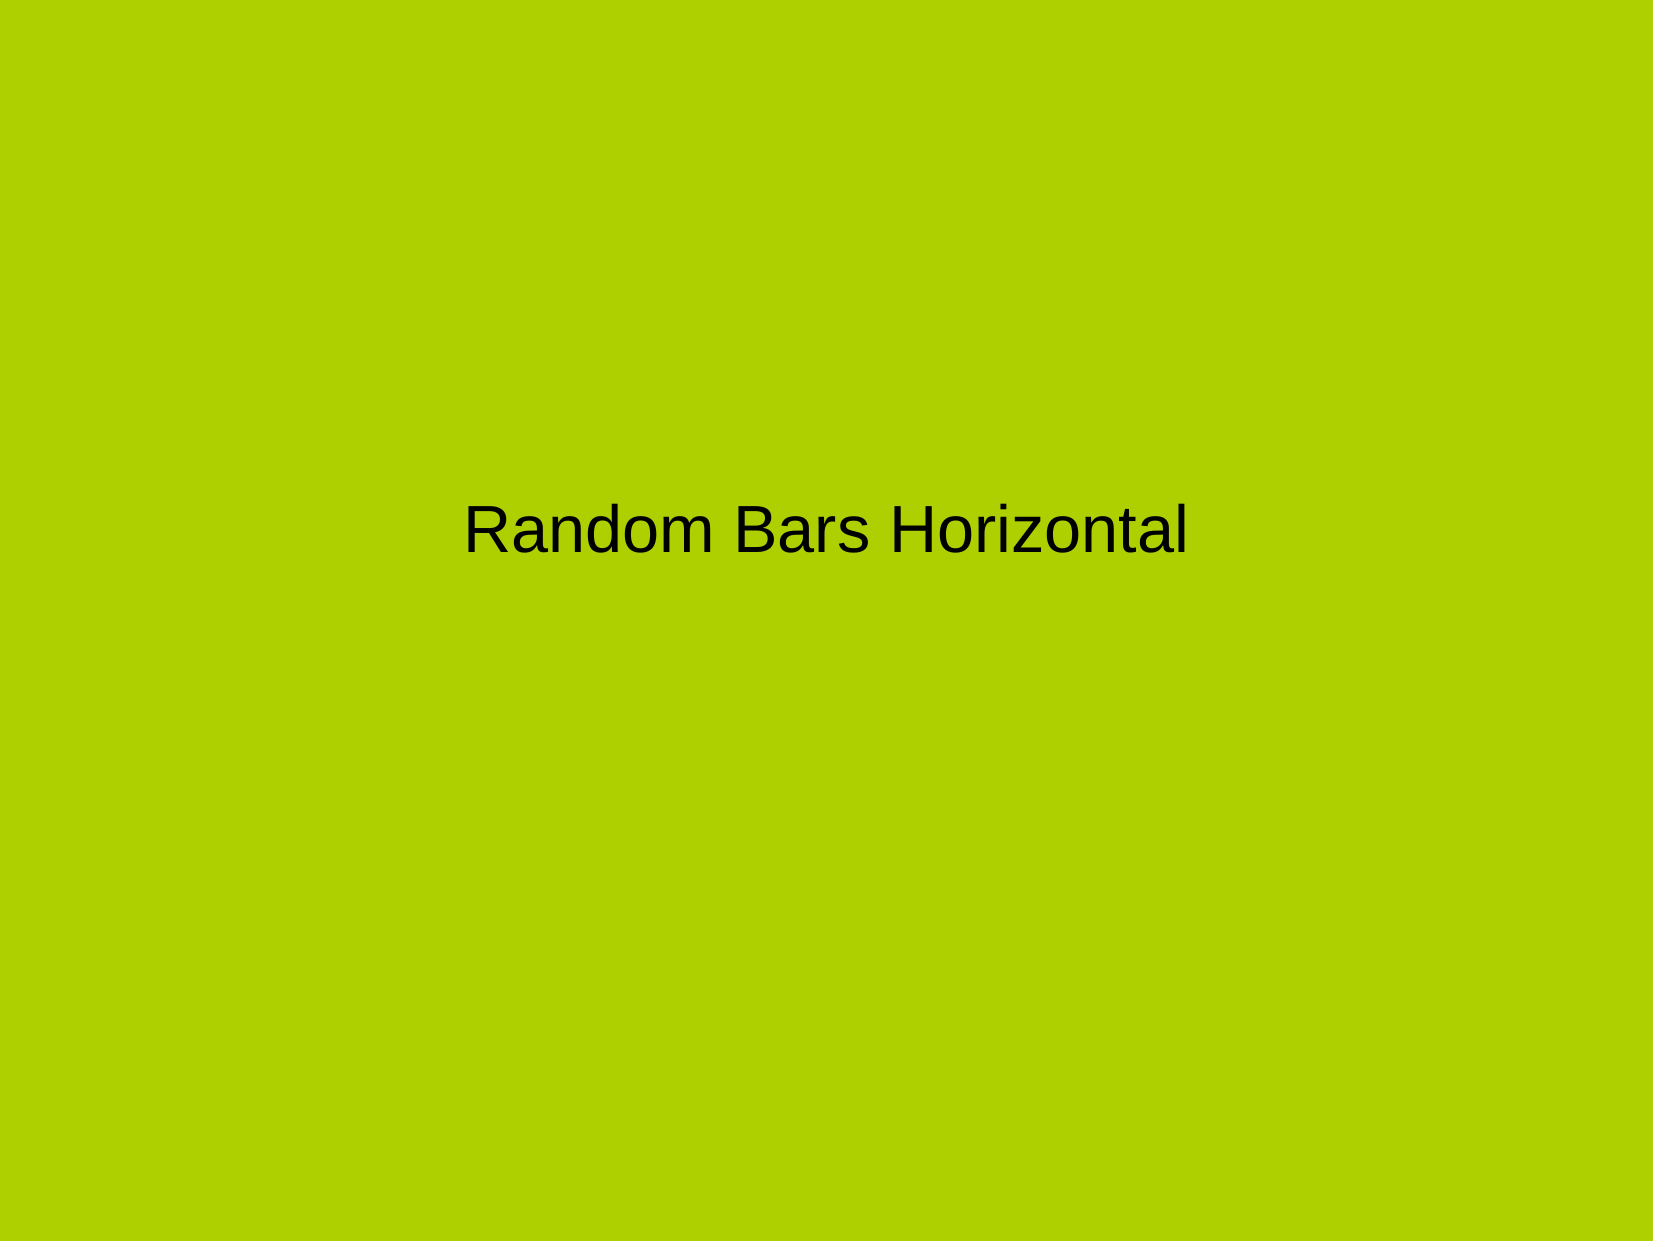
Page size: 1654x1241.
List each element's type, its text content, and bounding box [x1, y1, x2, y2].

subtitle Random Bars Horizontal [82, 49, 1571, 1010]
